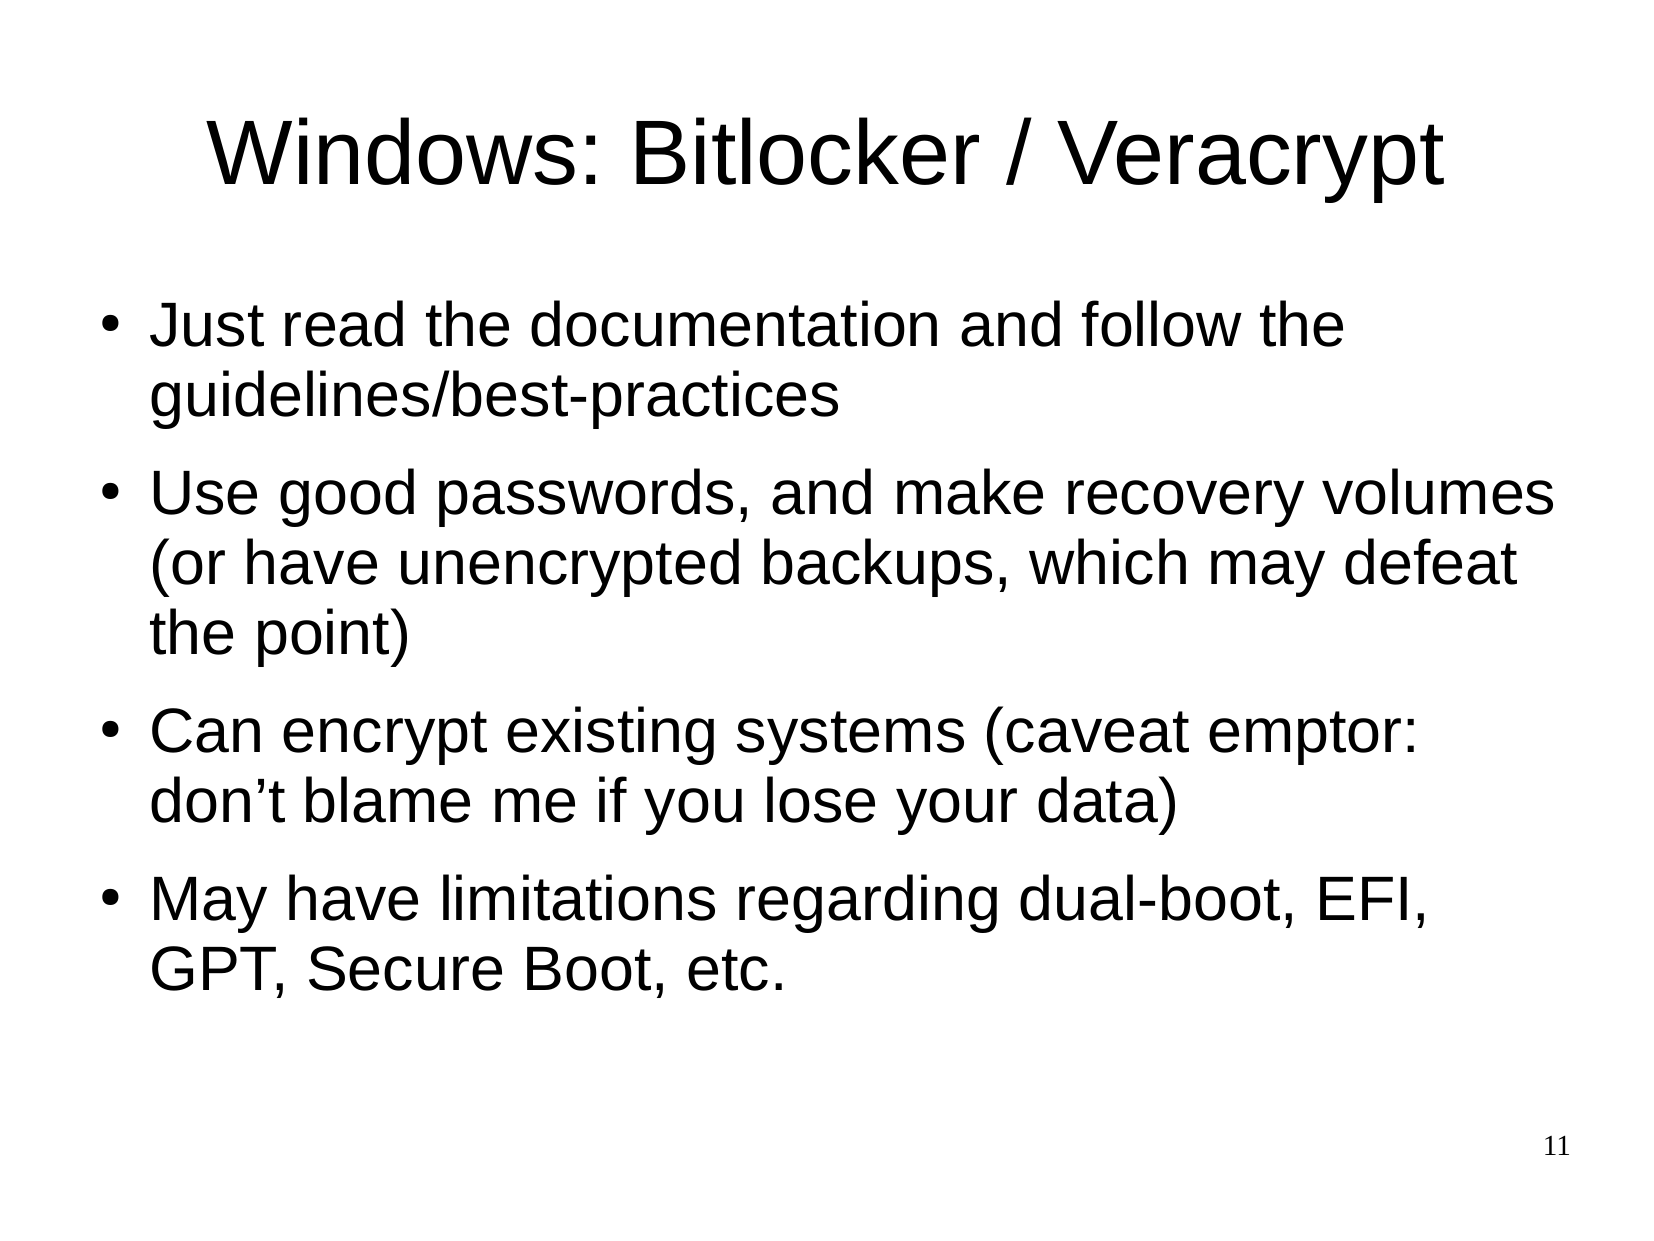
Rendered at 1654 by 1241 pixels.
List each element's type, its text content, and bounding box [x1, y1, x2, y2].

list Just read the documentation and follow the guidelines/best-practices Use good passwords, and make recovery volumes (or have unencrypted backups, which may defeat the point) Can encrypt existing systems (caveat emptor: don’t blame me if you lose your data) May have limitations regarding dual-boot, EFI, GPT, Secure Boot, etc. [82, 290, 1571, 1010]
title Windows: Bitlocker / Veracrypt [82, 49, 1571, 257]
